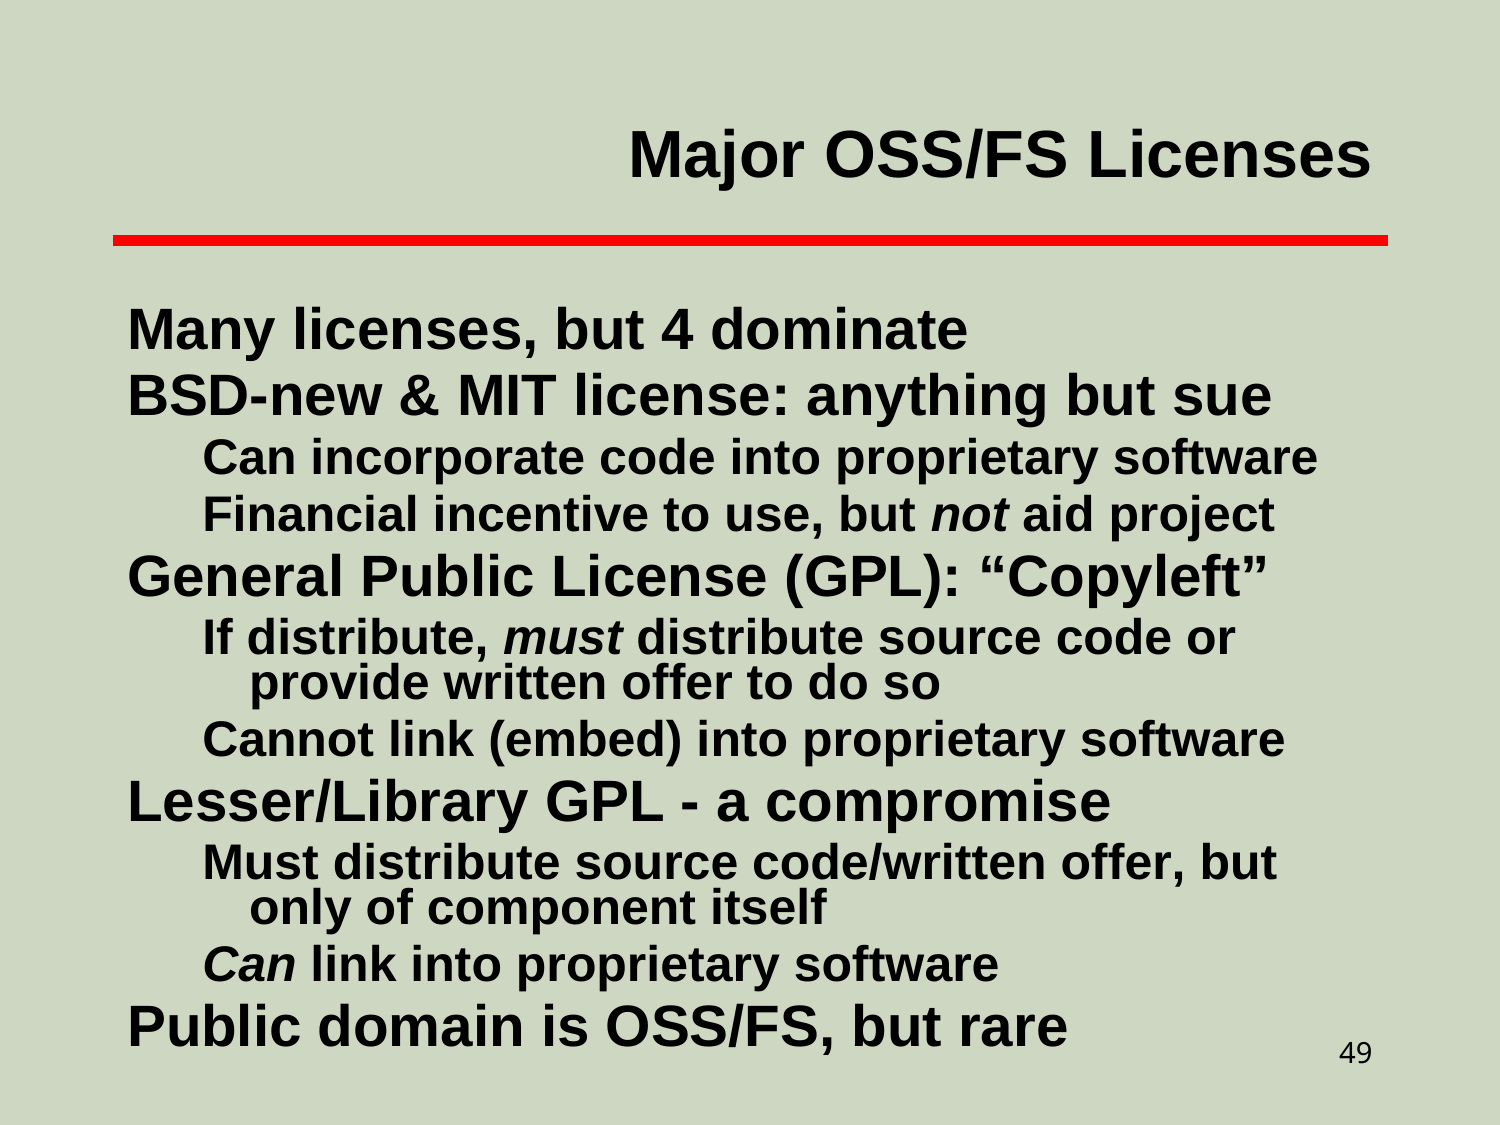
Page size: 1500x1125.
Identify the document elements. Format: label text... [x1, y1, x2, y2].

list Many licenses, but 4 dominate BSD-new & MIT license: anything but sue Can incorporate code into proprietary software Financial incentive to use, but not aid project General Public License (GPL): “Copyleft” If distribute, must distribute source code or provide written offer to do so Cannot link (embed) into proprietary software Lesser/Library GPL - a compromise Must distribute source code/written offer, but only of component itself Can link into proprietary software Public domain is OSS/FS, but rare [112, 299, 1388, 1112]
title Major OSS/FS Licenses [337, 85, 1388, 224]
